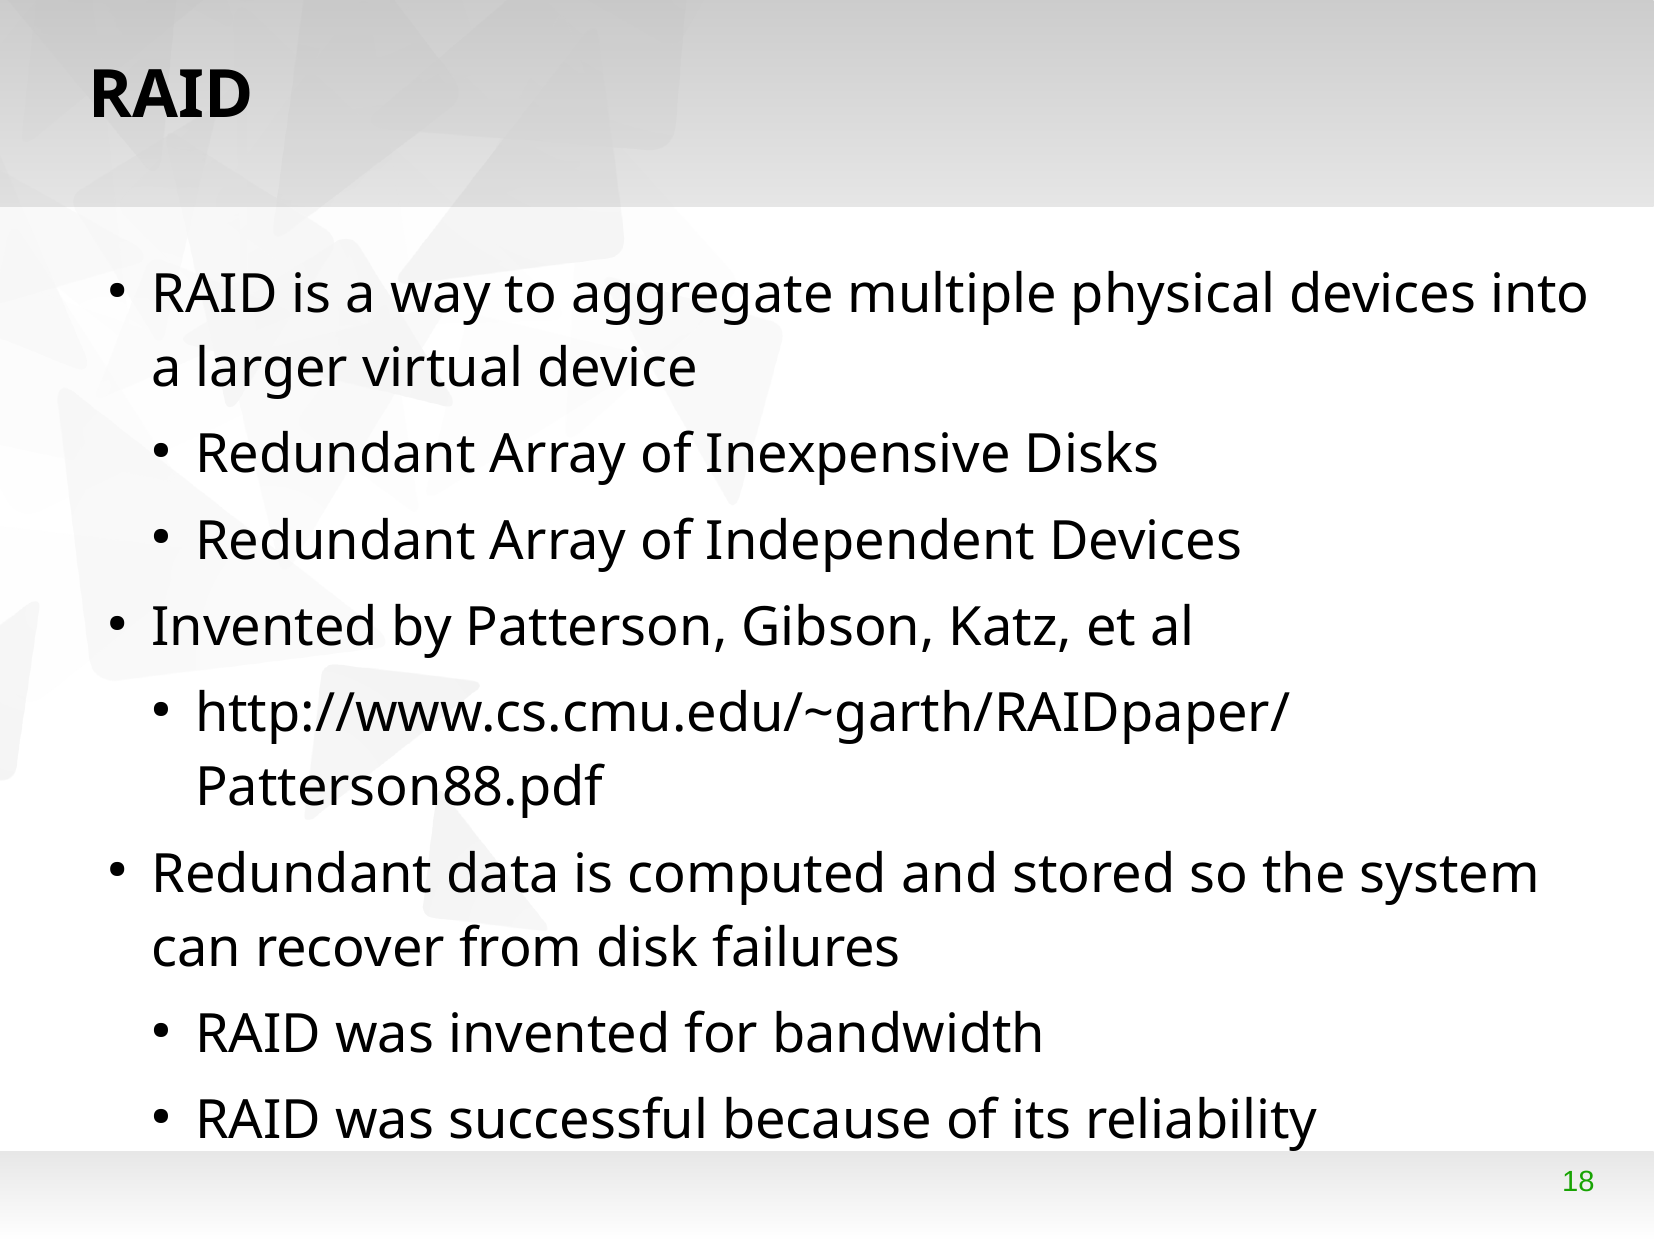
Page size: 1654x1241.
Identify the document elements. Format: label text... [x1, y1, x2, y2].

list RAID is a way to aggregate multiple physical devices into a larger virtual device Redundant Array of Inexpensive Disks Redundant Array of Independent Devices Invented by Patterson, Gibson, Katz, et al http://www.cs.cmu.edu/~garth/RAIDpaper/Patterson88.pdf Redundant data is computed and stored so the system can recover from disk failures RAID was invented for bandwidth RAID was successful because of its reliability [107, 254, 1620, 1004]
title RAID [88, 17, 1625, 166]
picture [0, 0, 783, 931]
